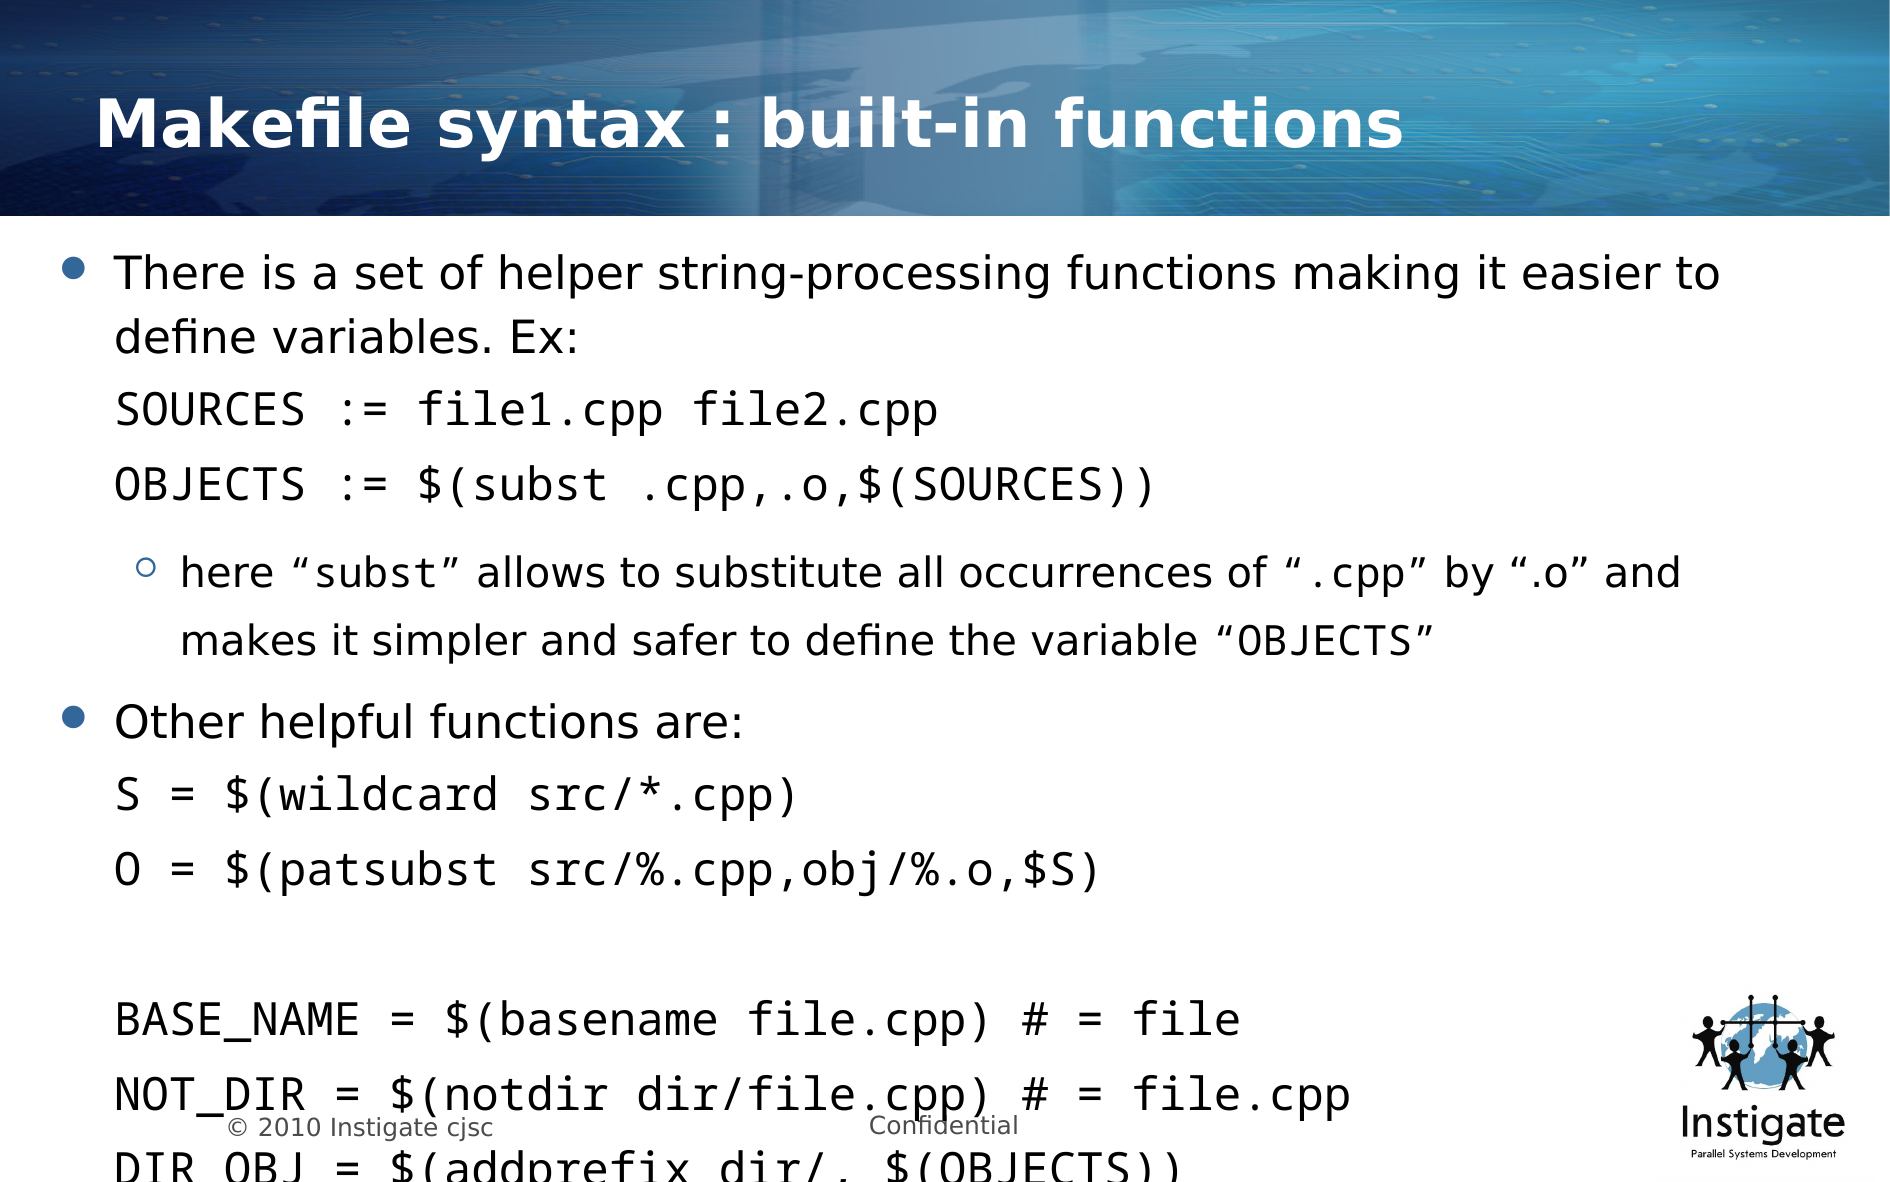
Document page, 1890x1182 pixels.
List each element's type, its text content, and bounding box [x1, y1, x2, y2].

picture [1650, 956, 1876, 1182]
list There is a set of helper string-processing functions making it easier to define variables. Ex: SOURCES := file1.cpp file2.cpp OBJECTS := $(subst .cpp,.o,$(SOURCES)) here “subst” allows to substitute all occurrences of “.cpp” by “.o” and makes it simpler and safer to define the variable “OBJECTS” Other helpful functions are: S = $(wildcard src/*.cpp) O = $(patsubst src/%.cpp,obj/%.o,$S) BASE_NAME = $(basename file.cpp) # = file NOT_DIR = $(notdir dir/file.cpp) # = file.cpp DIR_OBJ = $(addprefix dir/, $(OBJECTS)) [59, 236, 1831, 1057]
title Makefile syntax : built-in functions [94, 54, 1793, 210]
picture [0, 0, 1890, 216]
